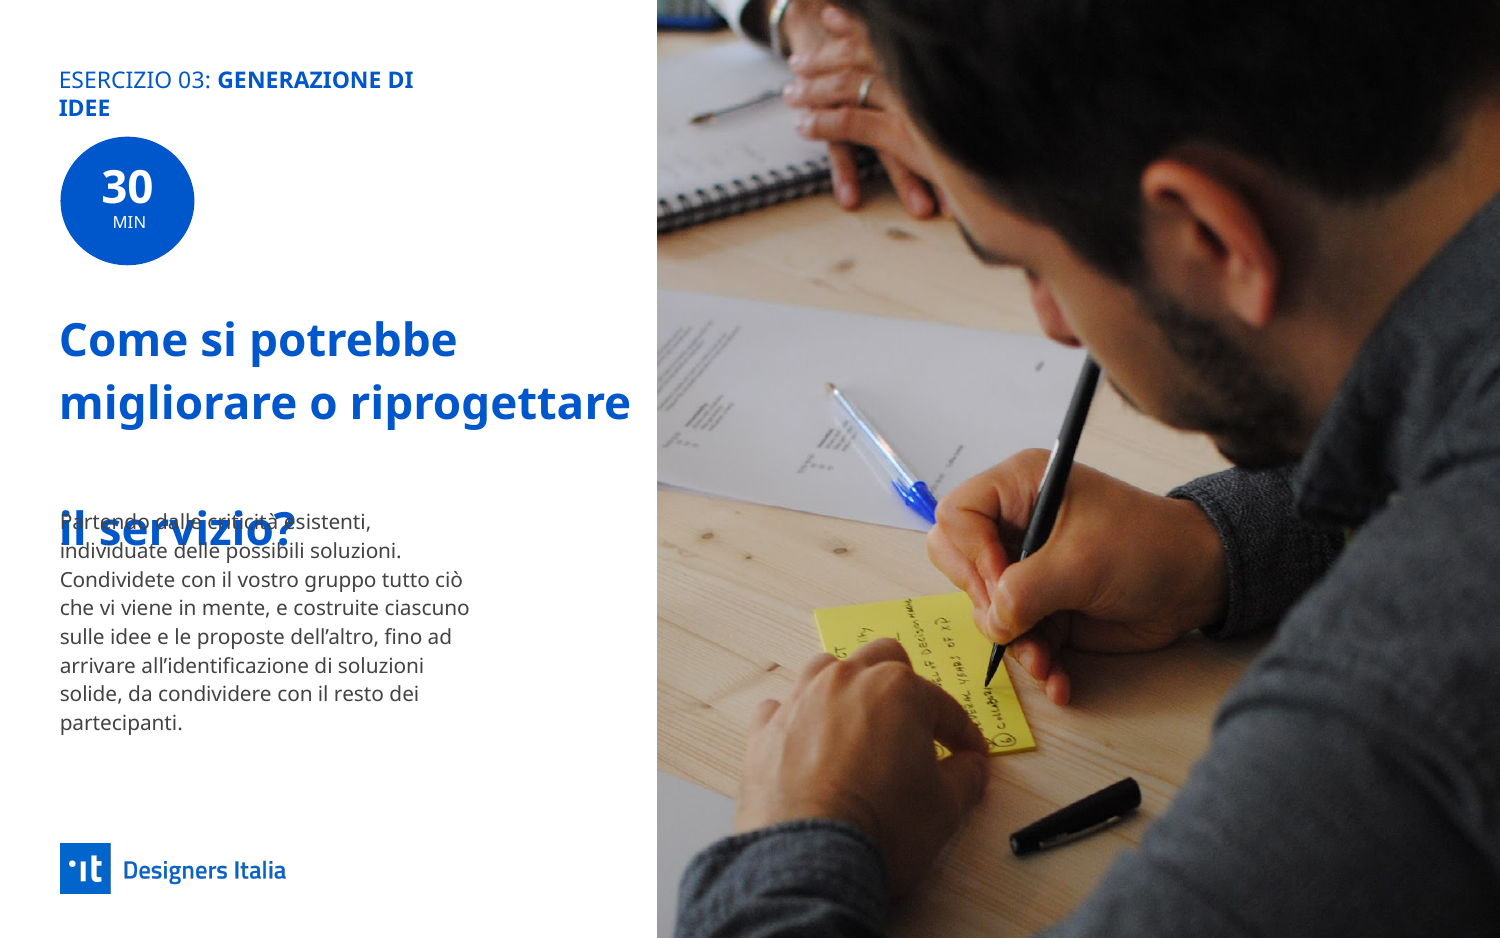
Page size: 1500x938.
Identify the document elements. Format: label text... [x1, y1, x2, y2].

text_box 30 [82, 147, 173, 196]
text_box [91, 136, 164, 147]
text_box Come si potrebbe migliorare o riprogettare il servizio? [43, 287, 657, 517]
text_box MIN [93, 196, 165, 241]
text_box [60, 153, 195, 266]
text_box 30 [136, 175, 145, 196]
picture [60, 843, 299, 894]
text_box ESERCIZIO 03: GENERAZIONE DI IDEE [43, 50, 462, 140]
text_box Partendo dalle criticità esistenti, individuate delle possibili soluzioni. Condividete con il vostro gruppo tutto ciò che vi viene in mente, e costruite ciascuno sulle idee e le proposte dell’altro, fino ad arrivare all’identificazione di soluzioni solide, da condividere con il resto dei partecipanti. [44, 490, 497, 697]
picture [657, 0, 1500, 938]
